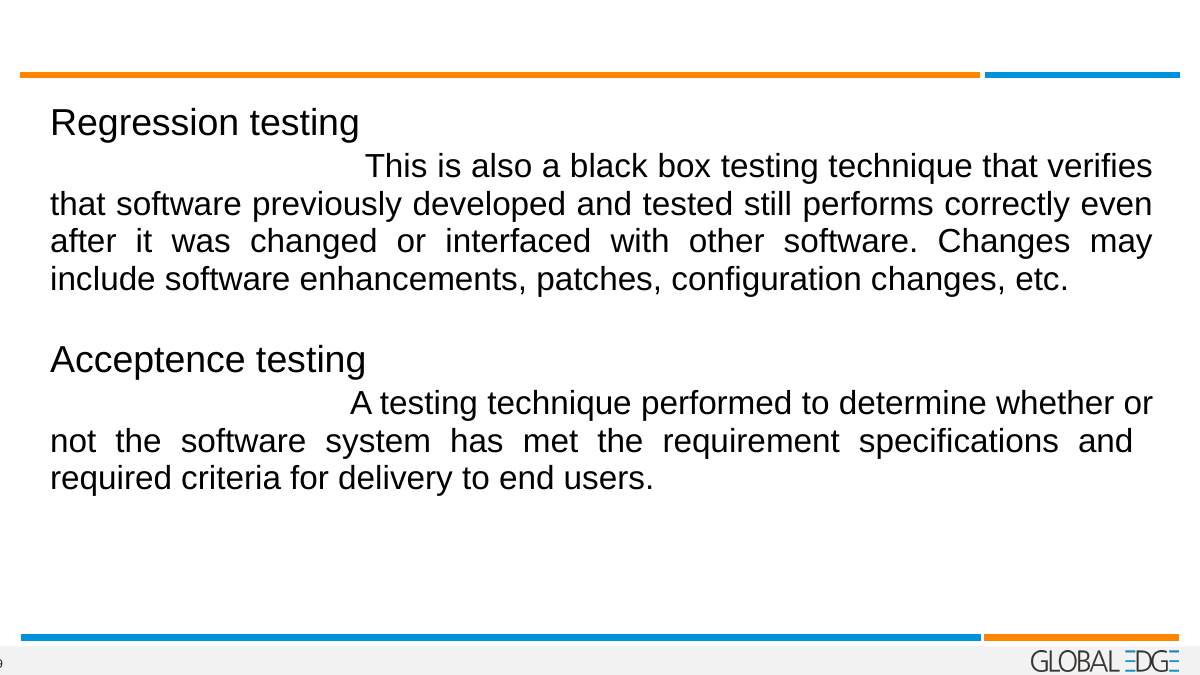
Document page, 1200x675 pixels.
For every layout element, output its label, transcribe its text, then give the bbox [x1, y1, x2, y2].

text_box Regression testing This is also a black box testing technique that verifies that software previously developed and tested still performs correctly even after it was changed or interfaced with other software. Changes may include software enhancements, patches, configuration changes, etc. Acceptence testing A testing technique performed to determine whether or not the software system has met the requirement specifications and required criteria for delivery to end users. [35, 94, 1170, 505]
picture [1031, 650, 1179, 672]
